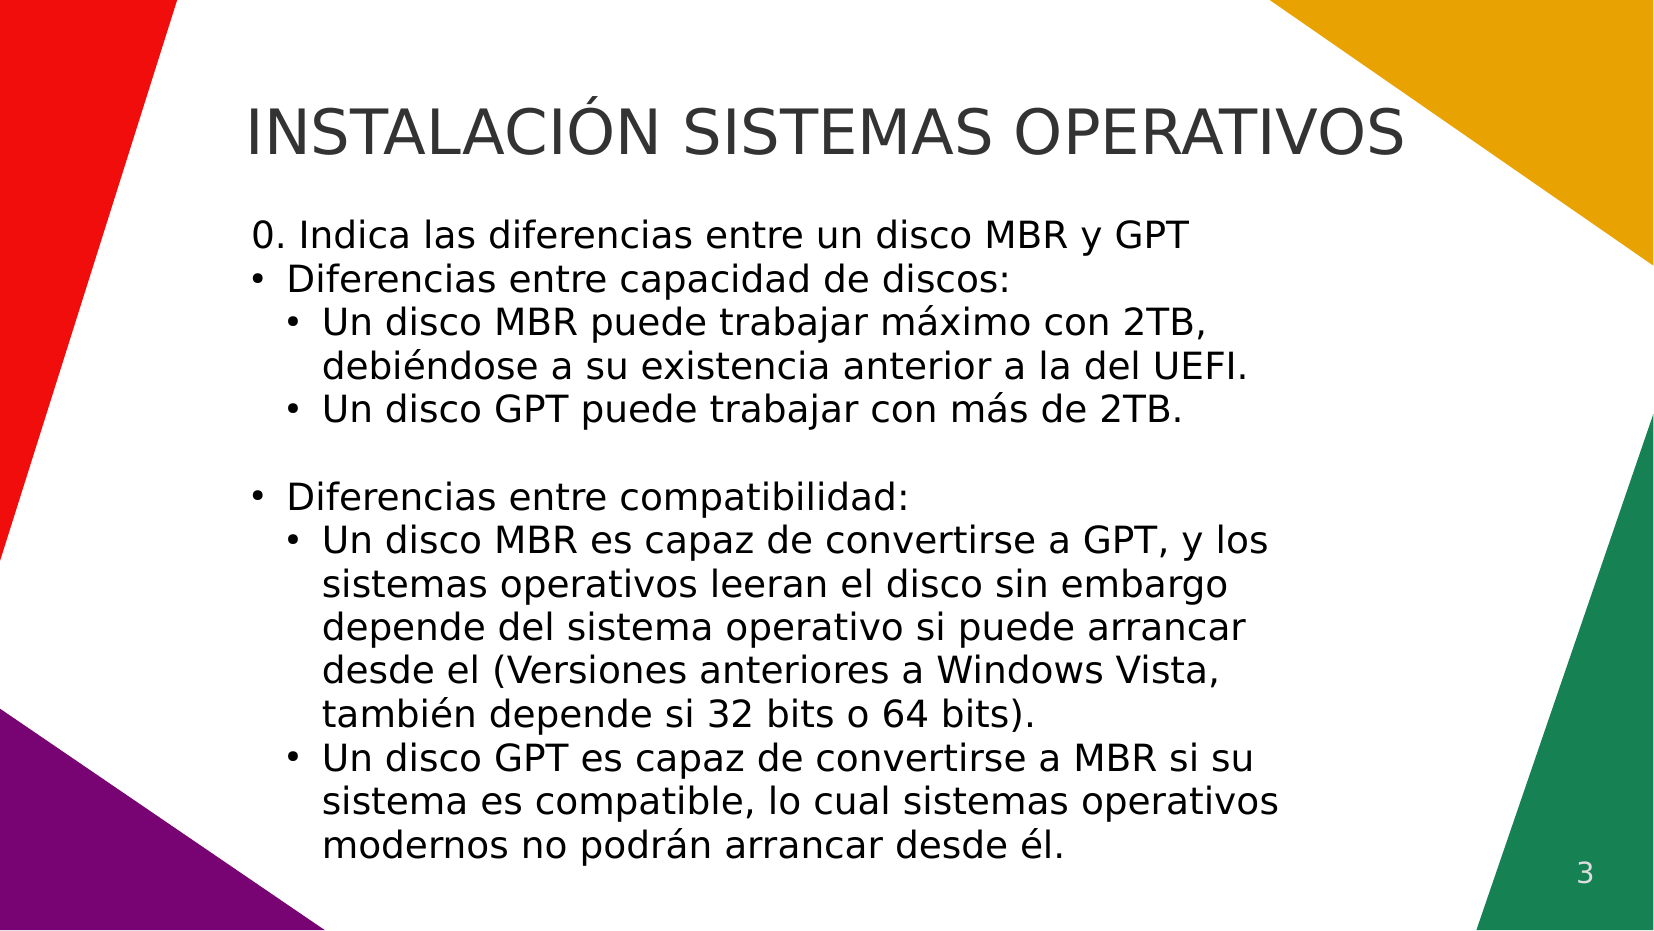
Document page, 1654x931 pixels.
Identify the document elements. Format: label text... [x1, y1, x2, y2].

text_box 0. Indica las diferencias entre un disco MBR y GPT Diferencias entre capacidad de discos: Un disco MBR puede trabajar máximo con 2TB, debiéndose a su existencia anterior a la del UEFI. Un disco GPT puede trabajar con más de 2TB. Diferencias entre compatibilidad: Un disco MBR es capaz de convertirse a GPT, y los sistemas operativos leeran el disco sin embargo depende del sistema operativo si puede arrancar desde el (Versiones anteriores a Windows Vista, también depende si 32 bits o 64 bits). Un disco GPT es capaz de convertirse a MBR si su sistema es compatible, lo cual sistemas operativos modernos no podrán arrancar desde él. [236, 206, 1359, 827]
title INSTALACIÓN SISTEMAS OPERATIVOS [118, 59, 1536, 207]
